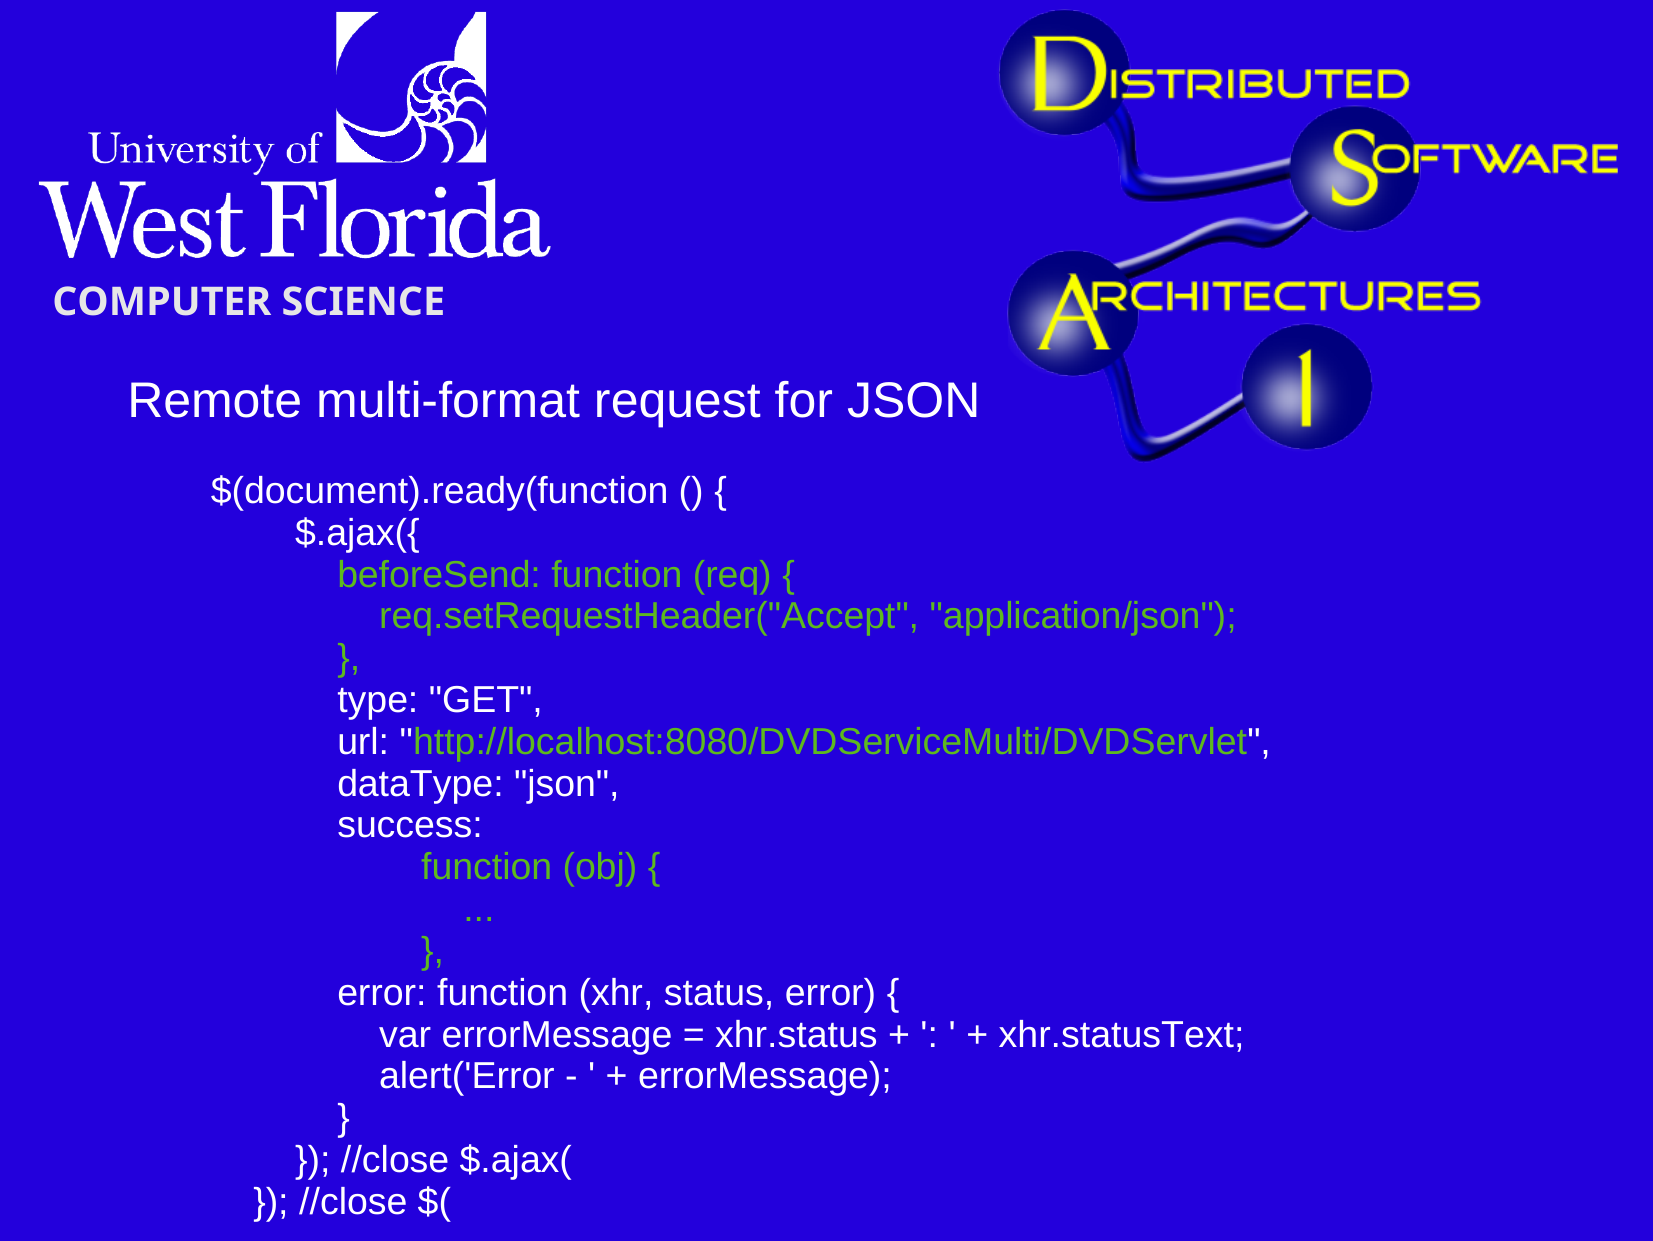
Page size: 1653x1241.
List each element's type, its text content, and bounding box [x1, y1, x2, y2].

picture [910, 0, 1653, 506]
text_box COMPUTER SCIENCE [37, 262, 562, 333]
picture [37, 0, 558, 262]
text_box Remote multi-format request for JSON $(document).ready(function () { $.ajax({ beforeSend: function (req) { req.setRequestHeader("Accept", "application/json"); }, type: "GET", url: "http://localhost:8080/DVDServiceMulti/DVDServlet", dataType: "json", success: function (obj) { ... }, error: function (xhr, status, error) { var errorMessage = xhr.status + ': ' + xhr.statusText; alert('Error - ' + errorMessage); } }); //close $.ajax( }); //close $( [112, 359, 1455, 731]
